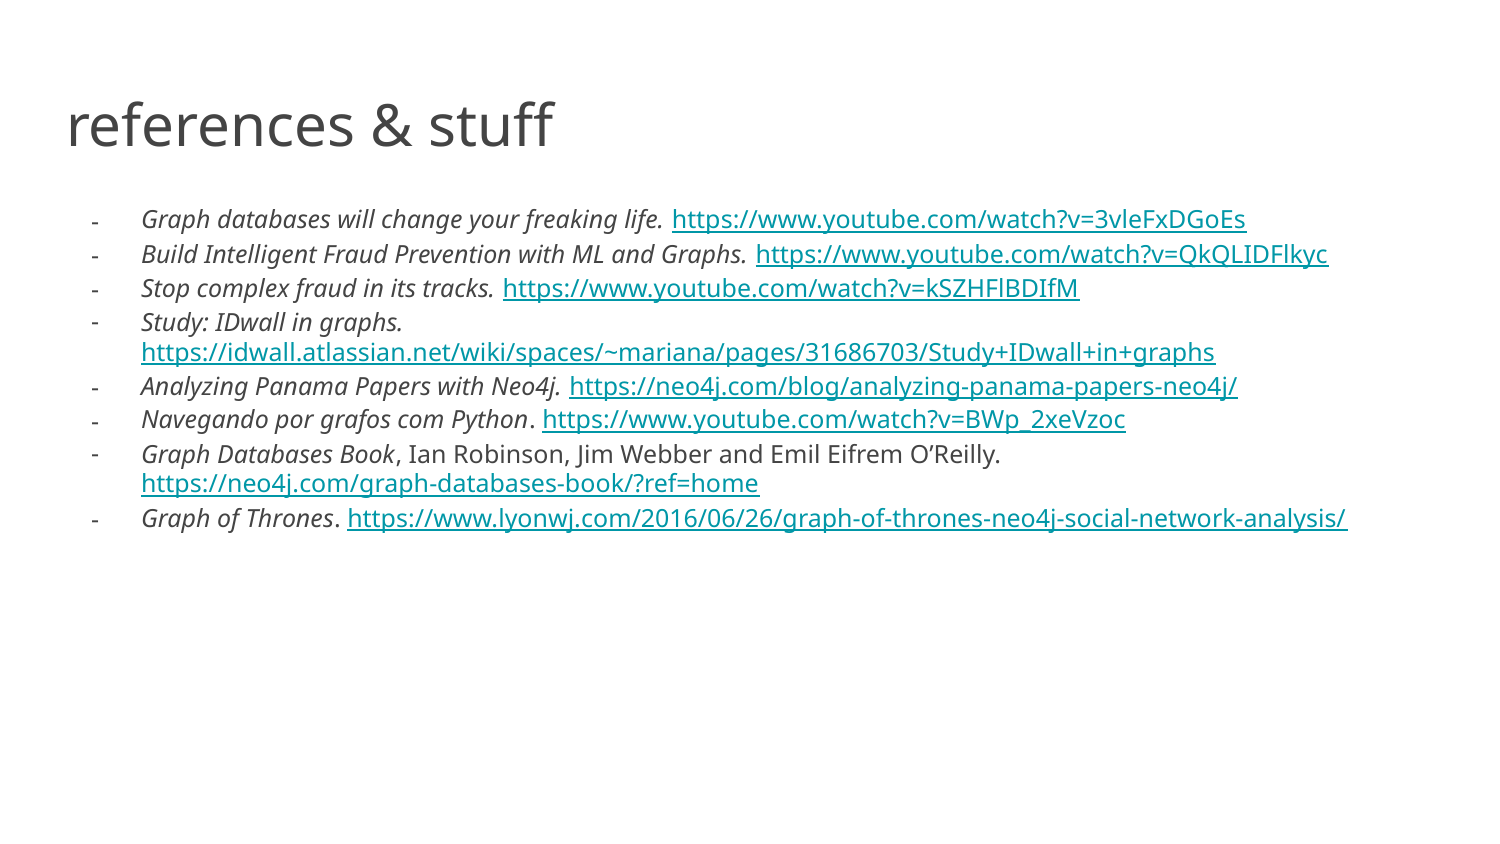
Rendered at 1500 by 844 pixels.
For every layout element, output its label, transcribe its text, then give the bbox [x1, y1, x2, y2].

title references & stuff [51, 72, 1449, 167]
list Graph databases will change your freaking life. https://www.youtube.com/watch?v=3vleFxDGoEs Build Intelligent Fraud Prevention with ML and Graphs. https://www.youtube.com/watch?v=QkQLIDFlkyc Stop complex fraud in its tracks. https://www.youtube.com/watch?v=kSZHFlBDIfM Study: IDwall in graphs. https://idwall.atlassian.net/wiki/spaces/~mariana/pages/31686703/Study+IDwall+in+graphs Analyzing Panama Papers with Neo4j. https://neo4j.com/blog/analyzing-panama-papers-neo4j/ Navegando por grafos com Python. https://www.youtube.com/watch?v=BWp_2xeVzoc Graph Databases Book, Ian Robinson, Jim Webber and Emil Eifrem O’Reilly. https://neo4j.com/graph-databases-book/?ref=home Graph of Thrones. https://www.lyonwj.com/2016/06/26/graph-of-thrones-neo4j-social-network-analysis/ [51, 189, 1449, 750]
